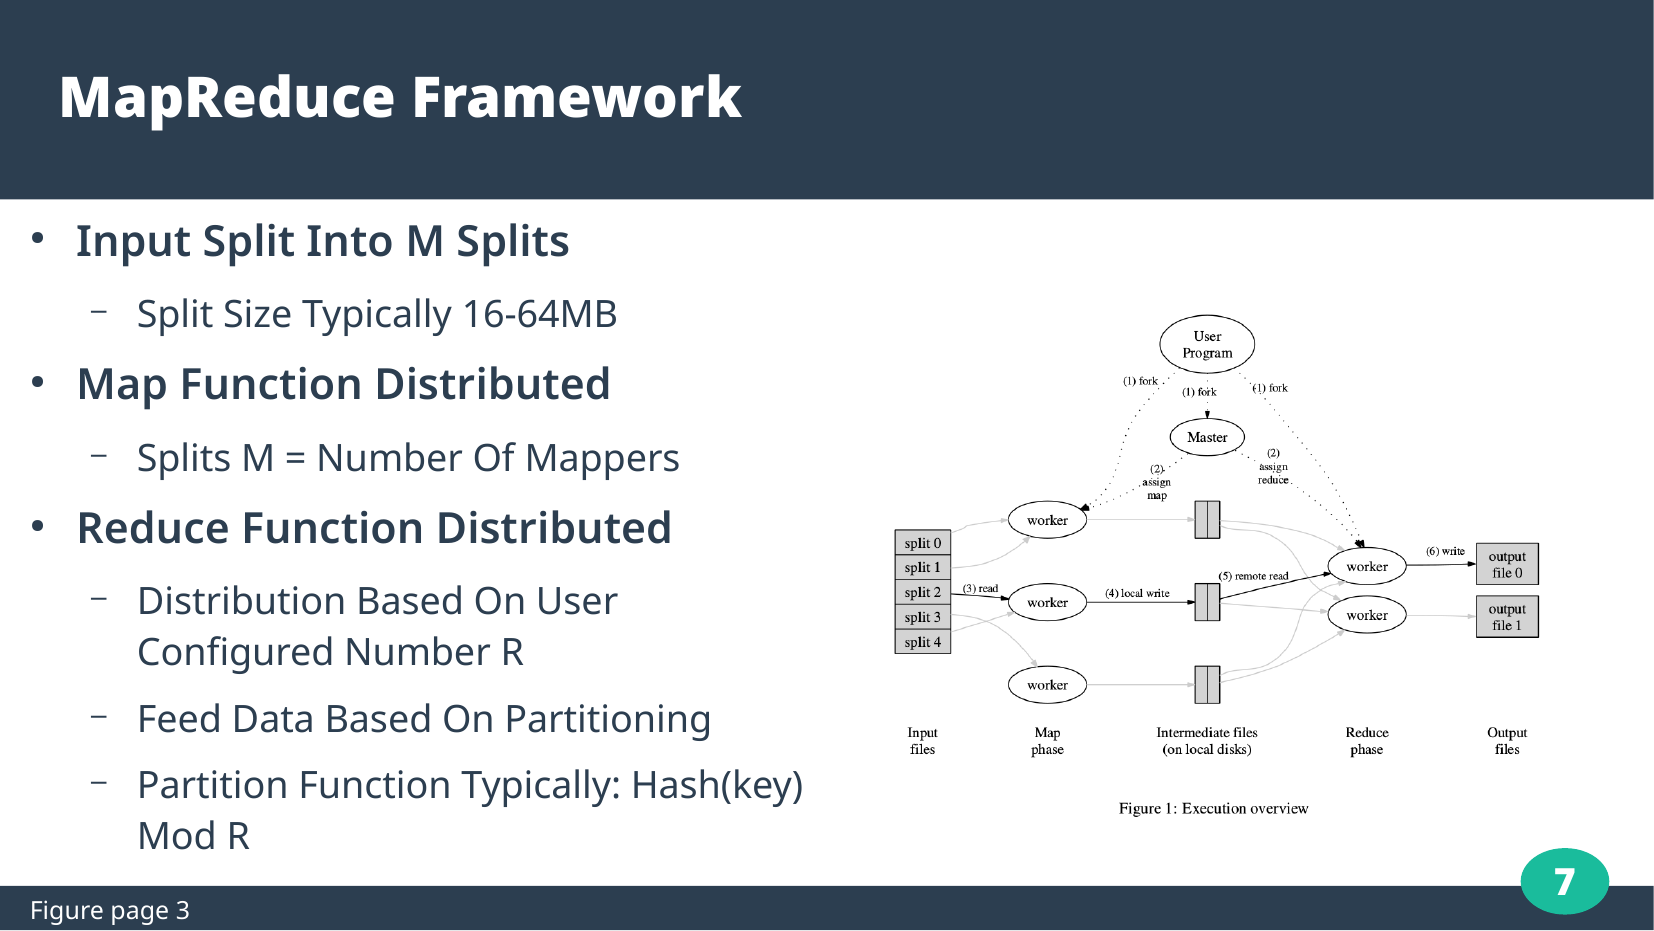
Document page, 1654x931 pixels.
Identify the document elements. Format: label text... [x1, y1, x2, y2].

text_box Figure page 3 [15, 885, 436, 930]
picture [845, 288, 1595, 820]
title MapReduce Framework [59, 37, 1595, 155]
list Input Split Into M Splits Split Size Typically 16-64MB Map Function Distributed Splits M = Number Of Mappers Reduce Function Distributed Distribution Based On User Configured Number R Feed Data Based On Partitioning Partition Function Typically: Hash(key) Mod R [15, 210, 809, 864]
